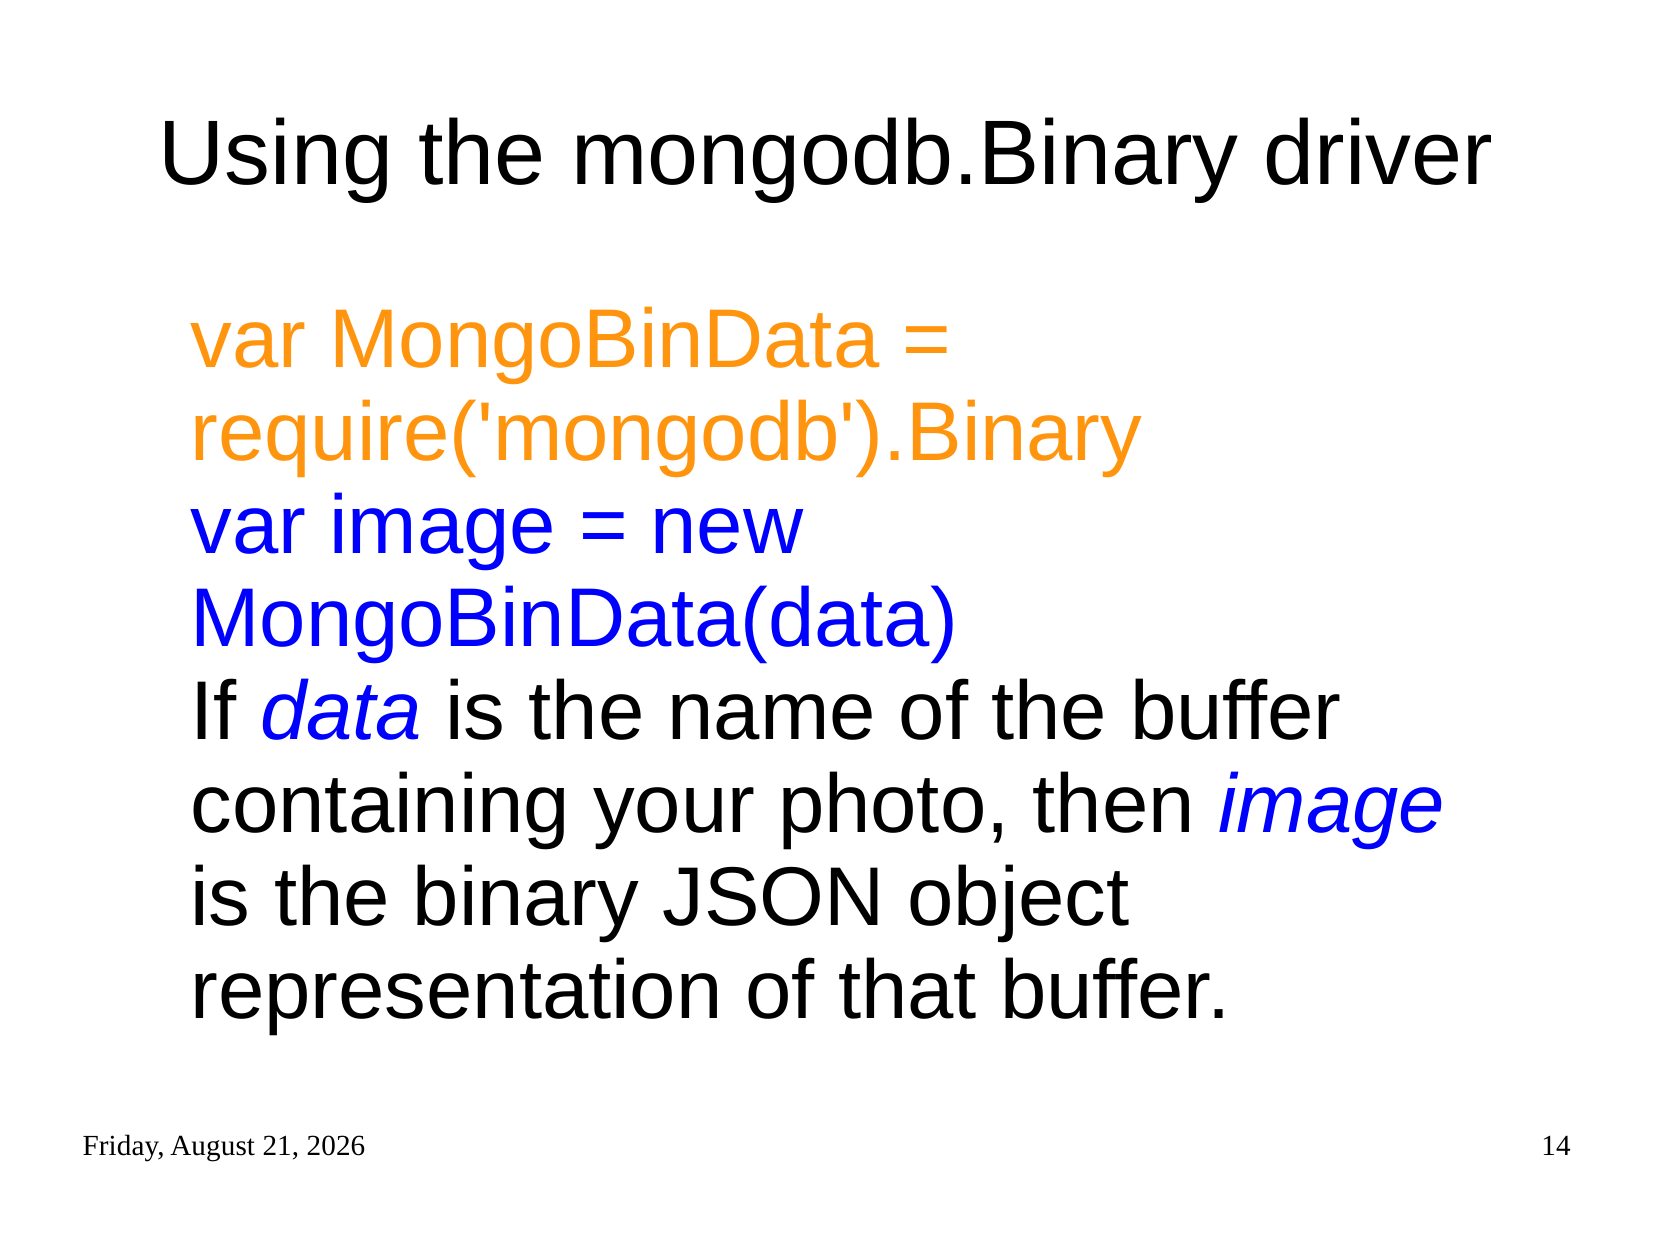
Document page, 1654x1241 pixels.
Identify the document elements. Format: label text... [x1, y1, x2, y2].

text_box var MongoBinData = require('mongodb').Binary var image = new MongoBinData(data) If data is the name of the buffer containing your photo, then image is the binary JSON object representation of that buffer. [105, 285, 1531, 1126]
title Using the mongodb.Binary driver [82, 49, 1571, 257]
